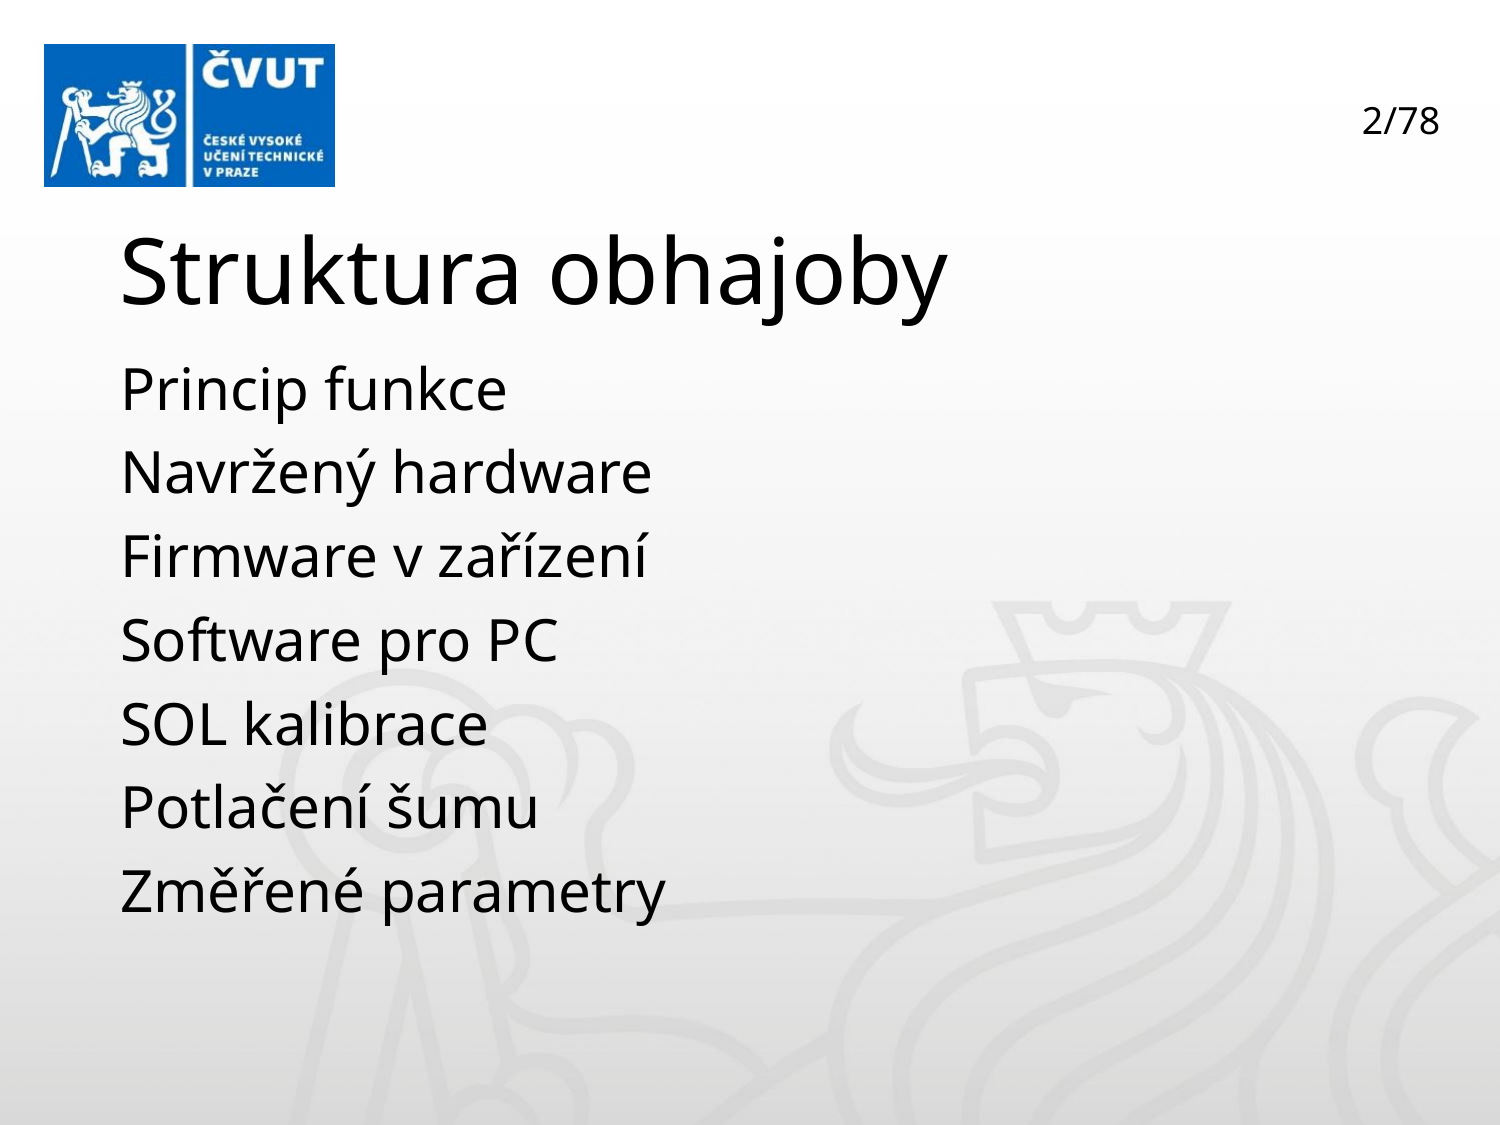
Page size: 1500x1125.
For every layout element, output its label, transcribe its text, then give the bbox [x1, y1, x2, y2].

subtitle Princip funkce Navržený hardware Firmware v zařízení Software pro PC SOL kalibrace Potlačení šumu Změřené parametry [120, 360, 1456, 1081]
picture [0, 0, 1500, 1125]
title Struktura obhajoby [105, 212, 1456, 337]
